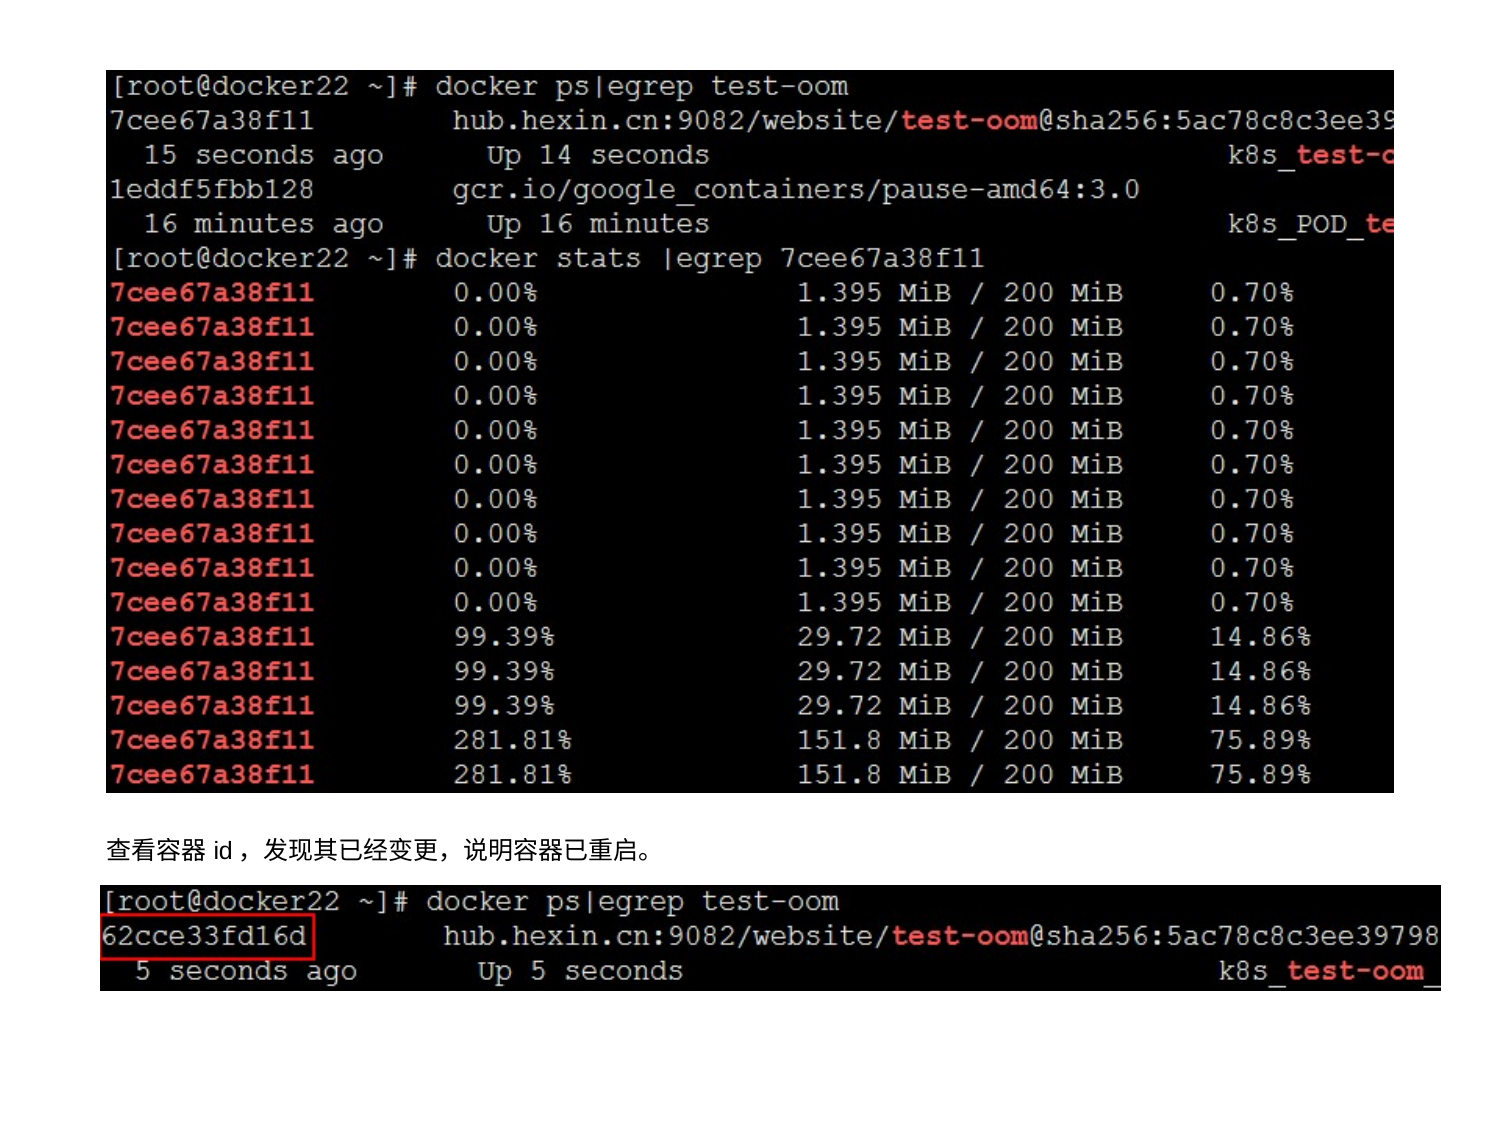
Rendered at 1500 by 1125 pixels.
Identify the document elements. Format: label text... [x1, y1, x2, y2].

list [43, 94, 1394, 1011]
picture [106, 70, 1394, 793]
text_box 查看容器id，发现其已经变更，说明容器已重启。 [35, 826, 721, 875]
picture [100, 885, 1441, 991]
